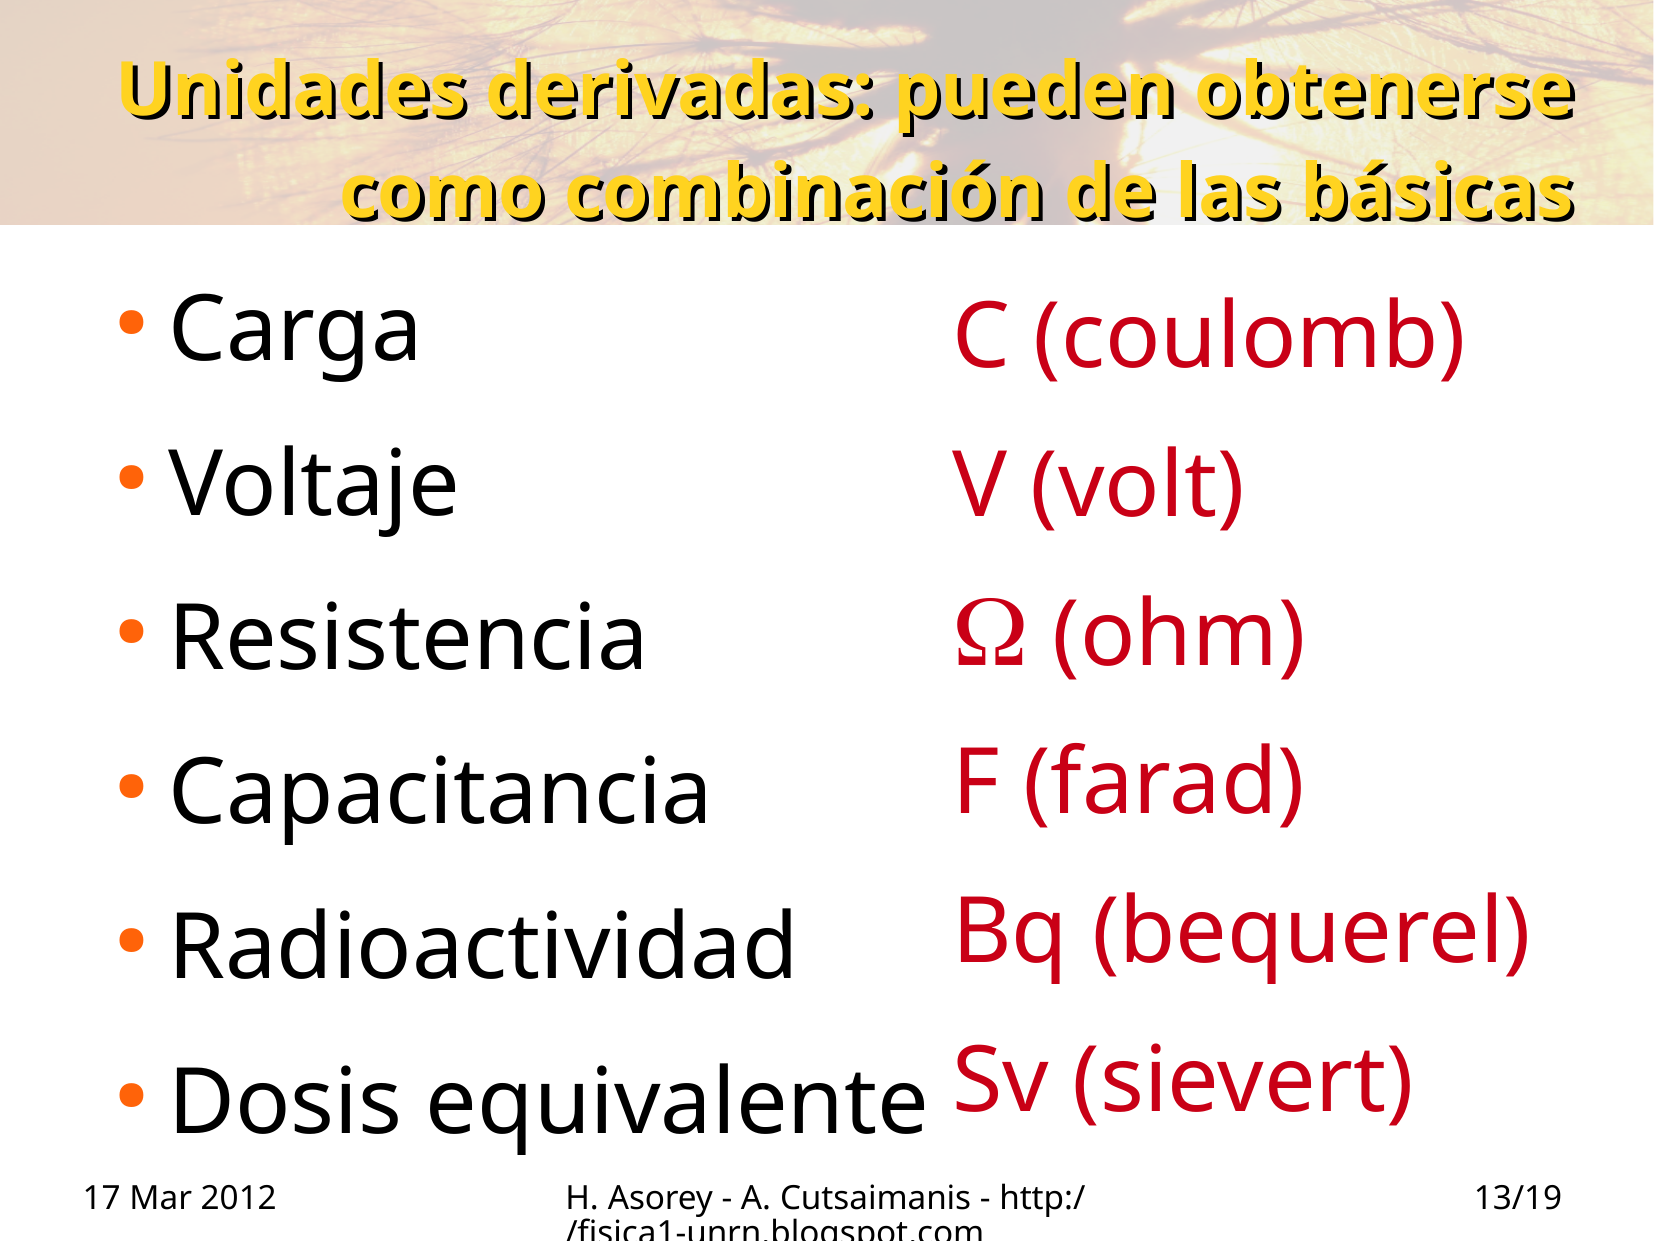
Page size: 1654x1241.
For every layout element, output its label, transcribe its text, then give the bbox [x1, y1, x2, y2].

picture [0, 0, 1654, 225]
text_box C (coulomb) V (volt)  (ohm) F (farad) Bq (bequerel) Sv (sievert) [937, 262, 1613, 1141]
text_box Carga Voltaje Resistencia Capacitancia Radioactividad Dosis equivalente [82, 255, 1571, 1201]
title Unidades derivadas: pueden obtenerse como combinación de las básicas [86, 39, 1576, 235]
